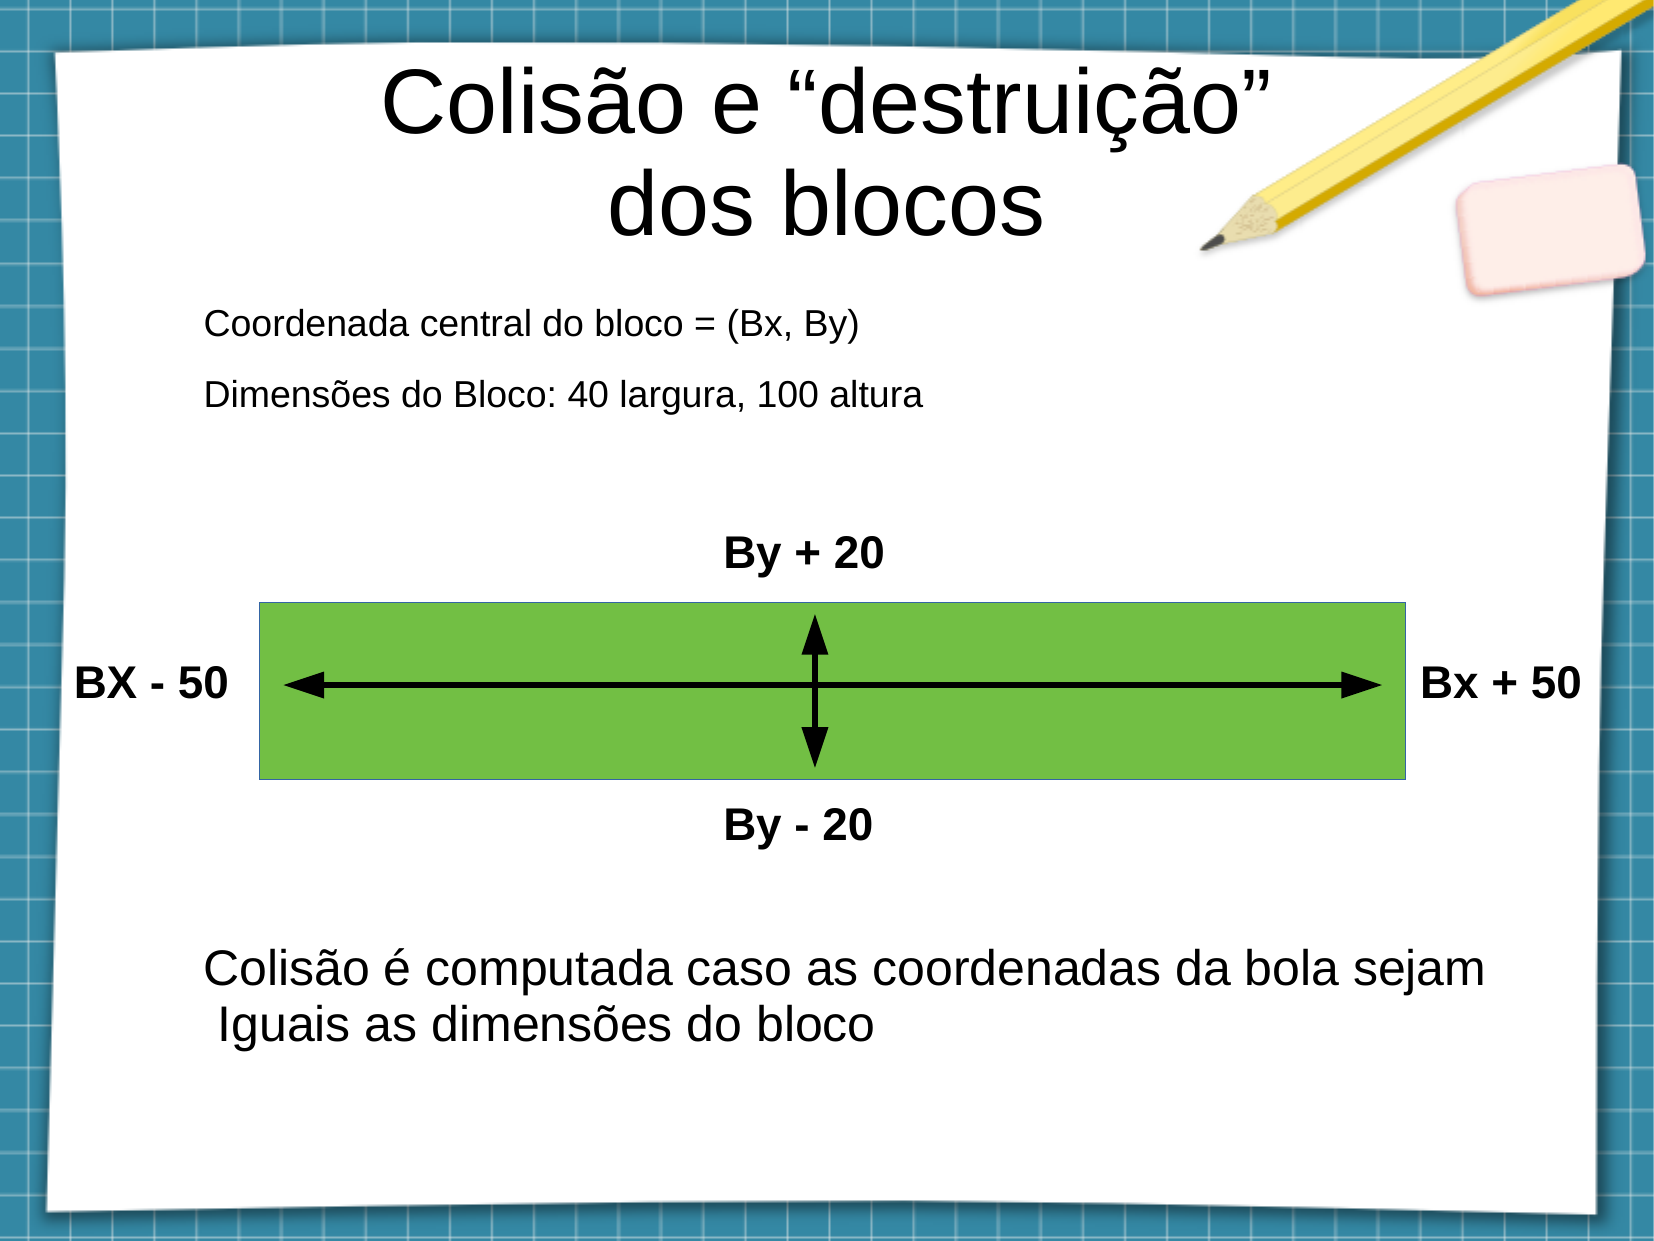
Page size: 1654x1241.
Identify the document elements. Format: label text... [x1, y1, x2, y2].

text_box Dimensões do Bloco: 40 largura, 100 altura [188, 366, 939, 423]
text_box Colisão é computada caso as coordenadas da bola sejam Iguais as dimensões do bloco [188, 933, 1502, 1060]
text_box Coordenada central do bloco = (Bx, By) [188, 295, 876, 353]
text_box By + 20 [708, 519, 910, 603]
text_box By - 20 [708, 791, 910, 875]
picture [0, 0, 1654, 1241]
text_box BX - 50 [59, 649, 260, 733]
title Colisão e “destruição” dos blocos [82, 49, 1571, 257]
text_box Bx + 50 [1405, 649, 1607, 733]
text_box [259, 602, 1406, 780]
